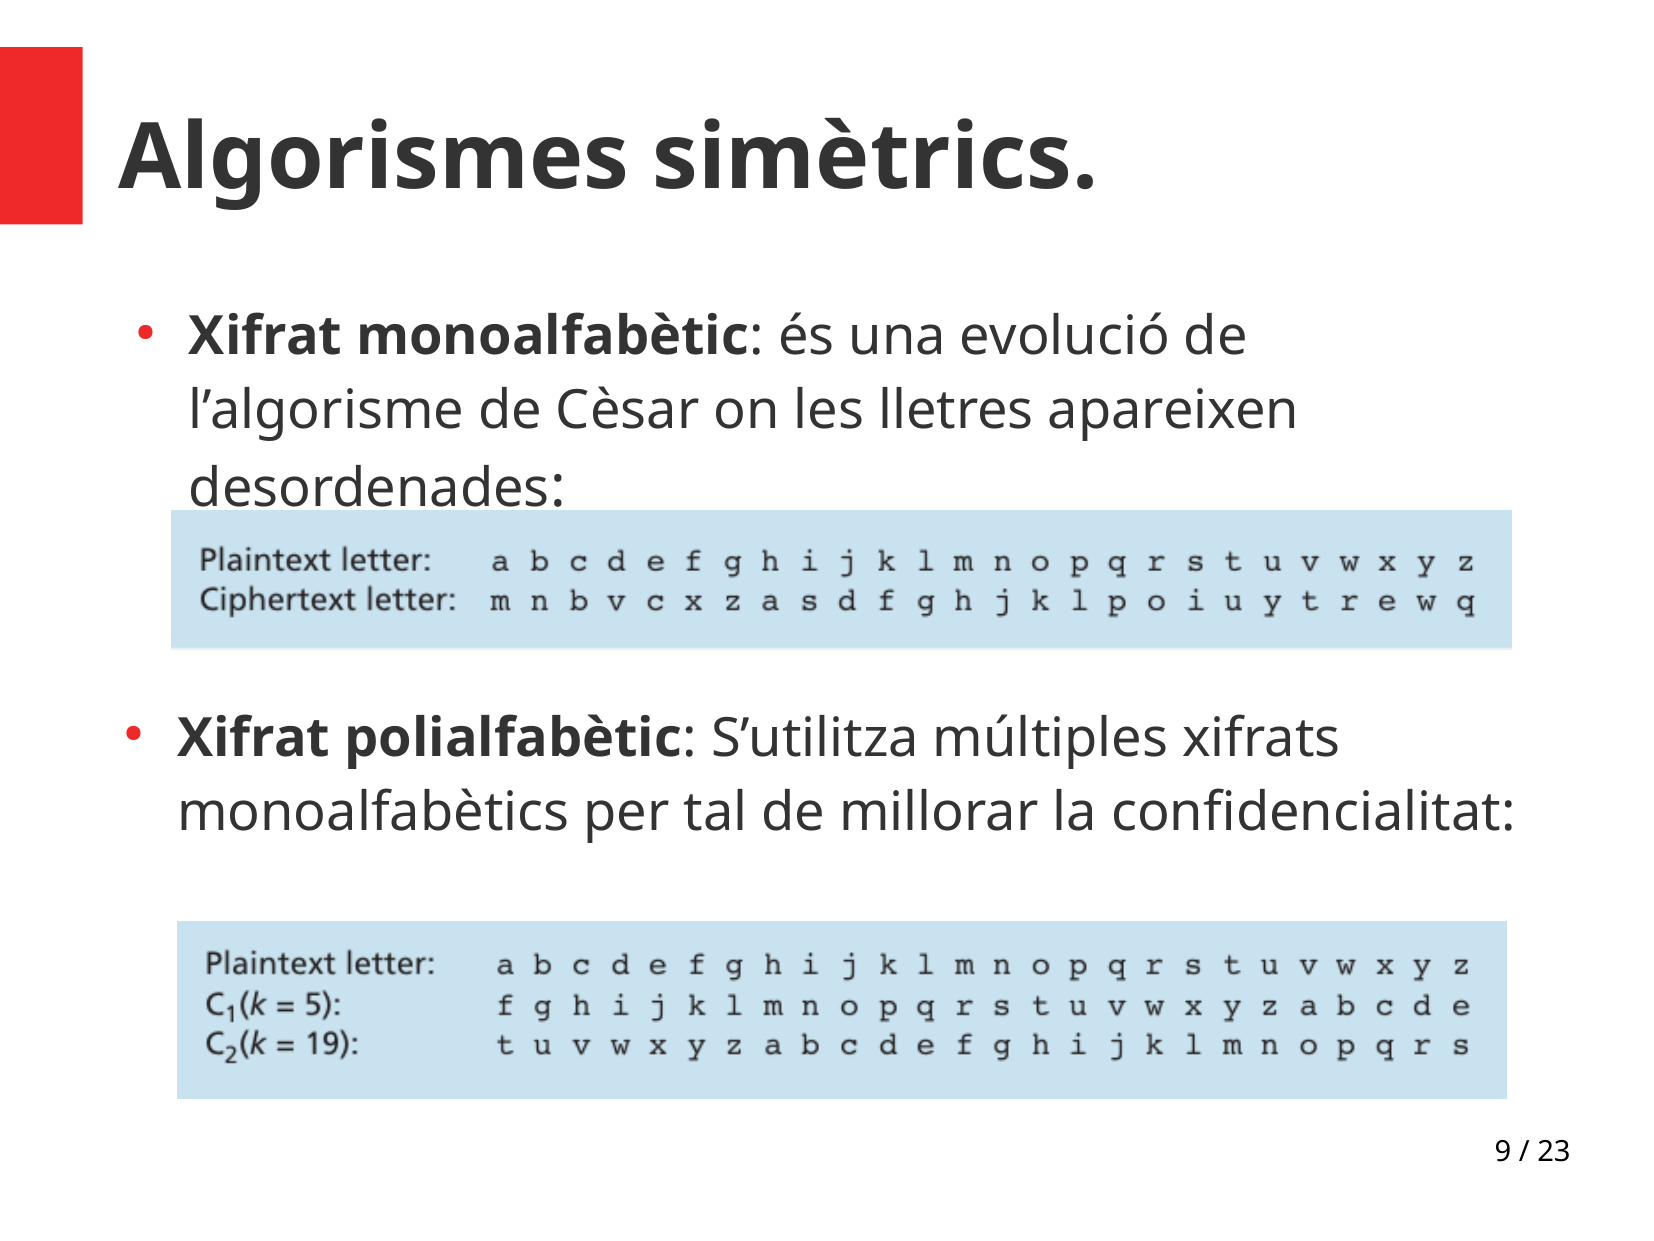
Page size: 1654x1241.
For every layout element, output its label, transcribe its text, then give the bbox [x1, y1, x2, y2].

picture [171, 510, 1512, 650]
list Xifrat polialfabètic: S’utilitza múltiples xifrats monoalfabètics per tal de millorar la confidencialitat: [106, 698, 1524, 957]
list Xifrat monoalfabètic: és una evolució de l’algorisme de Cèsar on les lletres apareixen desordenades: [118, 296, 1536, 556]
picture [177, 921, 1507, 1099]
title Algorismes simètrics. [118, 49, 1571, 257]
